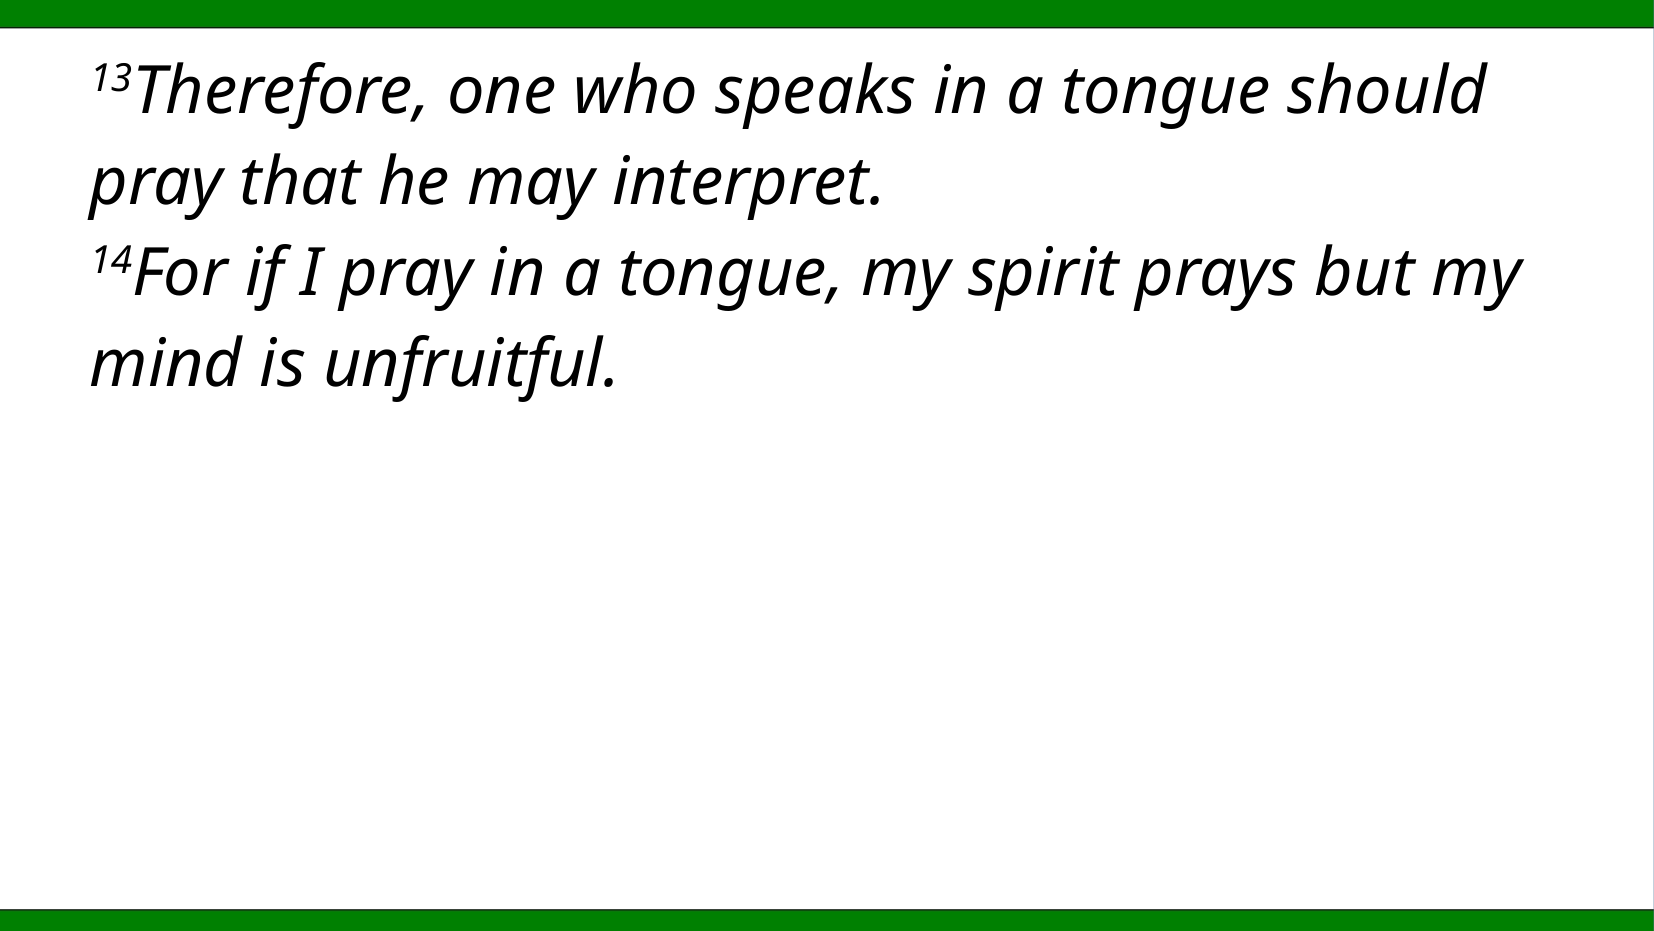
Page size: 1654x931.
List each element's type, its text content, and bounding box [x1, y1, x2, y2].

picture [0, 0, 1654, 931]
text_box 13Therefore, one who speaks in a tongue should pray that he may interpret. 14For if I pray in a tongue, my spirit prays but my mind is unfruitful. [75, 35, 1576, 406]
